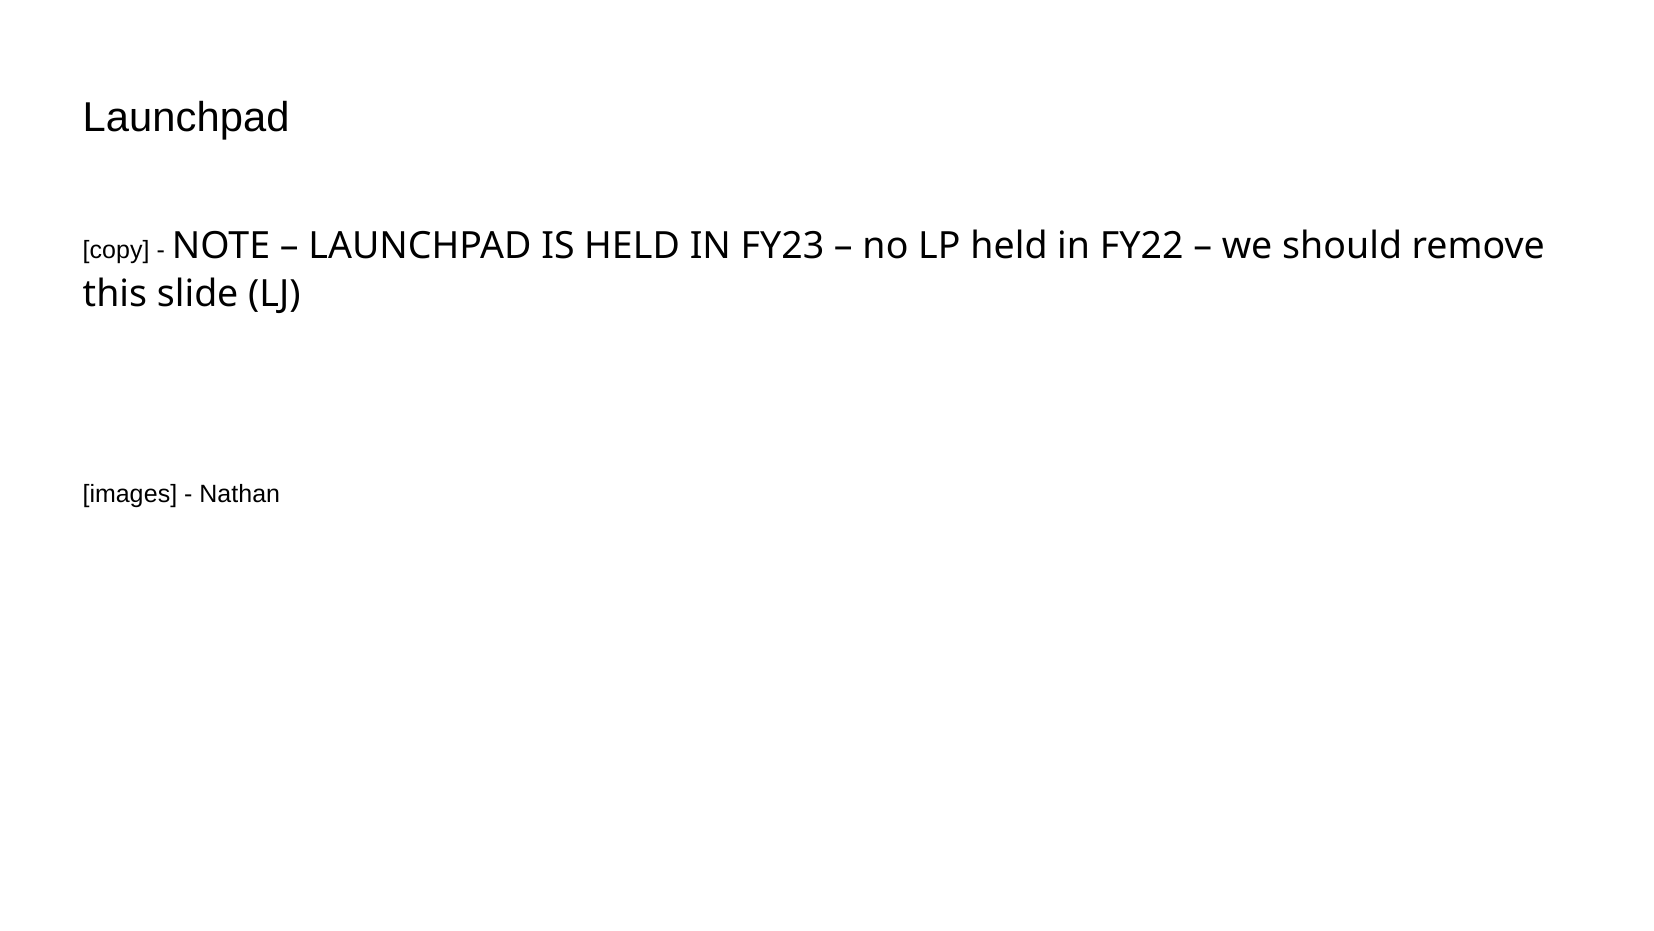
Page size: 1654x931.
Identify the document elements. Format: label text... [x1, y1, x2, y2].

list [copy] - NOTE – LAUNCHPAD IS HELD IN FY23 – no LP held in FY22 – we should remove this slide (LJ) [images] - Nathan [82, 217, 1571, 758]
title Launchpad [82, 37, 1571, 193]
